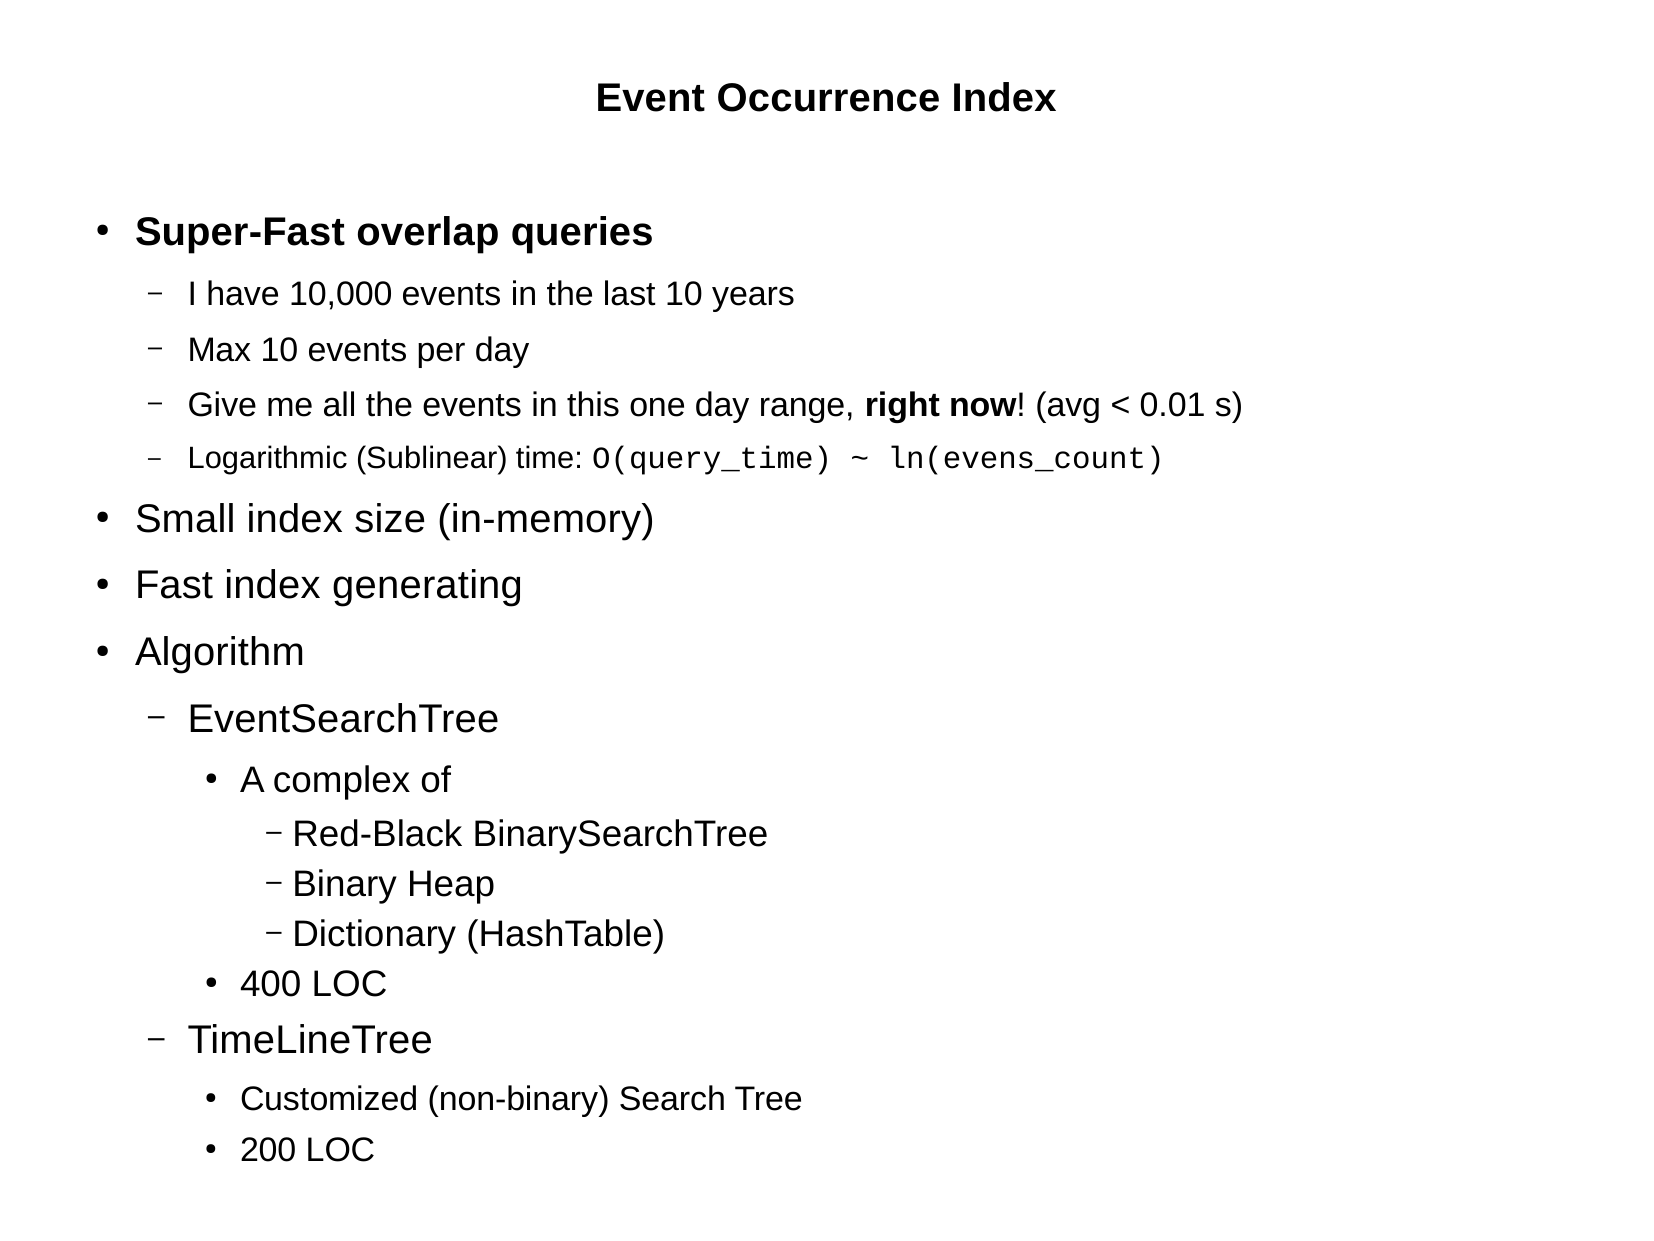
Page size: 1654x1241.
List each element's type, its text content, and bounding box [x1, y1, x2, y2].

list Event Occurrence Index Super-Fast overlap queries I have 10,000 events in the last 10 years Max 10 events per day Give me all the events in this one day range, right now! (avg < 0.01 s) Logarithmic (Sublinear) time: O(query_time) ~ ln(evens_count) Small index size (in-memory) Fast index generating Algorithm EventSearchTree A complex of Red-Black BinarySearchTree Binary Heap Dictionary (HashTable) 400 LOC TimeLineTree Customized (non-binary) Search Tree 200 LOC [82, 75, 1571, 1171]
